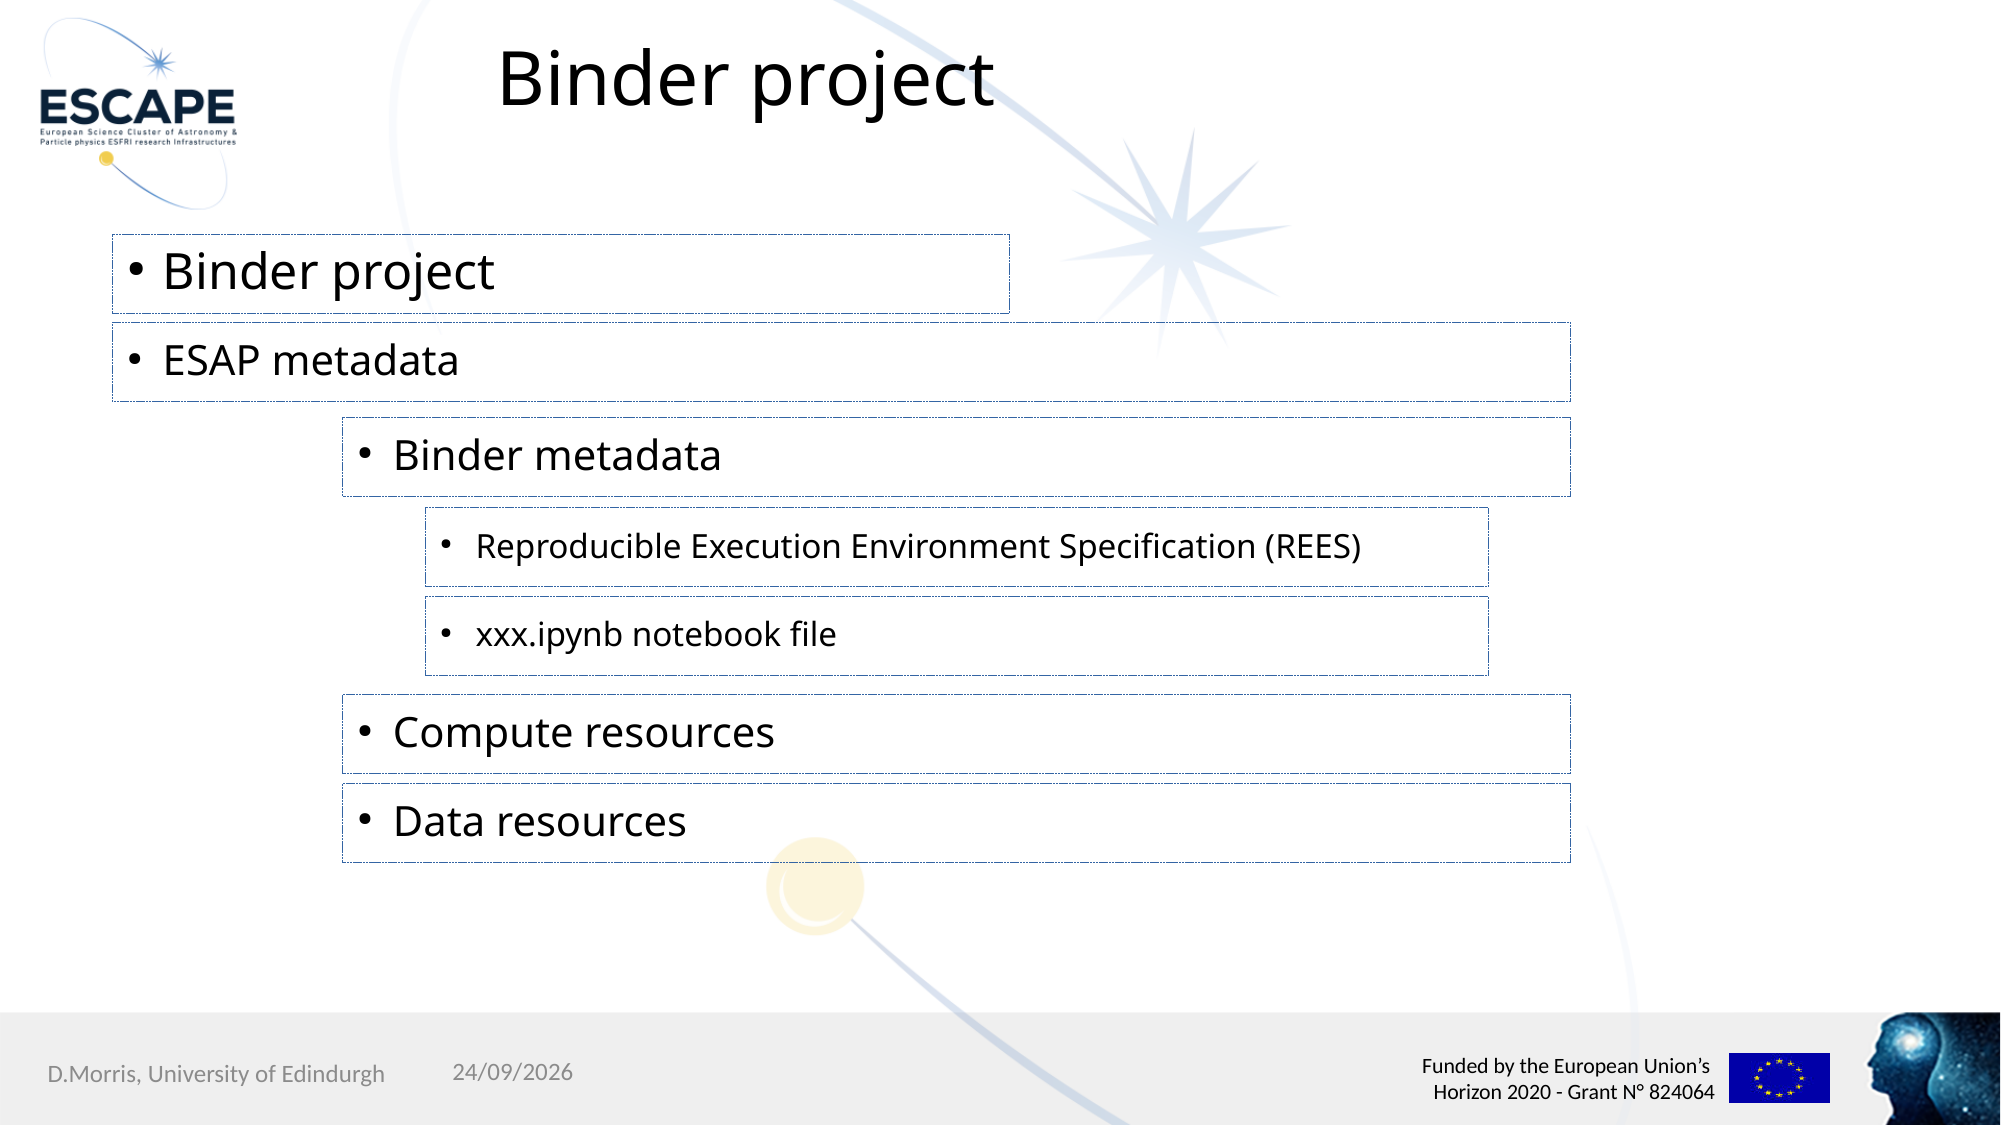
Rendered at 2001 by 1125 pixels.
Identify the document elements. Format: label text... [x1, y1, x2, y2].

title Data resources [342, 783, 1571, 863]
title Binder project [112, 234, 1010, 314]
title Binder project [481, 11, 1519, 150]
title Binder metadata [342, 417, 1571, 497]
title xxx.ipynb notebook file [425, 596, 1489, 676]
slide_number 14/02/2022 [437, 1043, 662, 1099]
title Reproducible Execution Environment Specification (REES) [425, 507, 1489, 587]
title Compute resources [342, 694, 1571, 774]
title ESAP metadata [112, 322, 1571, 402]
footer D.Morris, University of Edindurgh [32, 1042, 414, 1103]
picture [0, 0, 2001, 1125]
